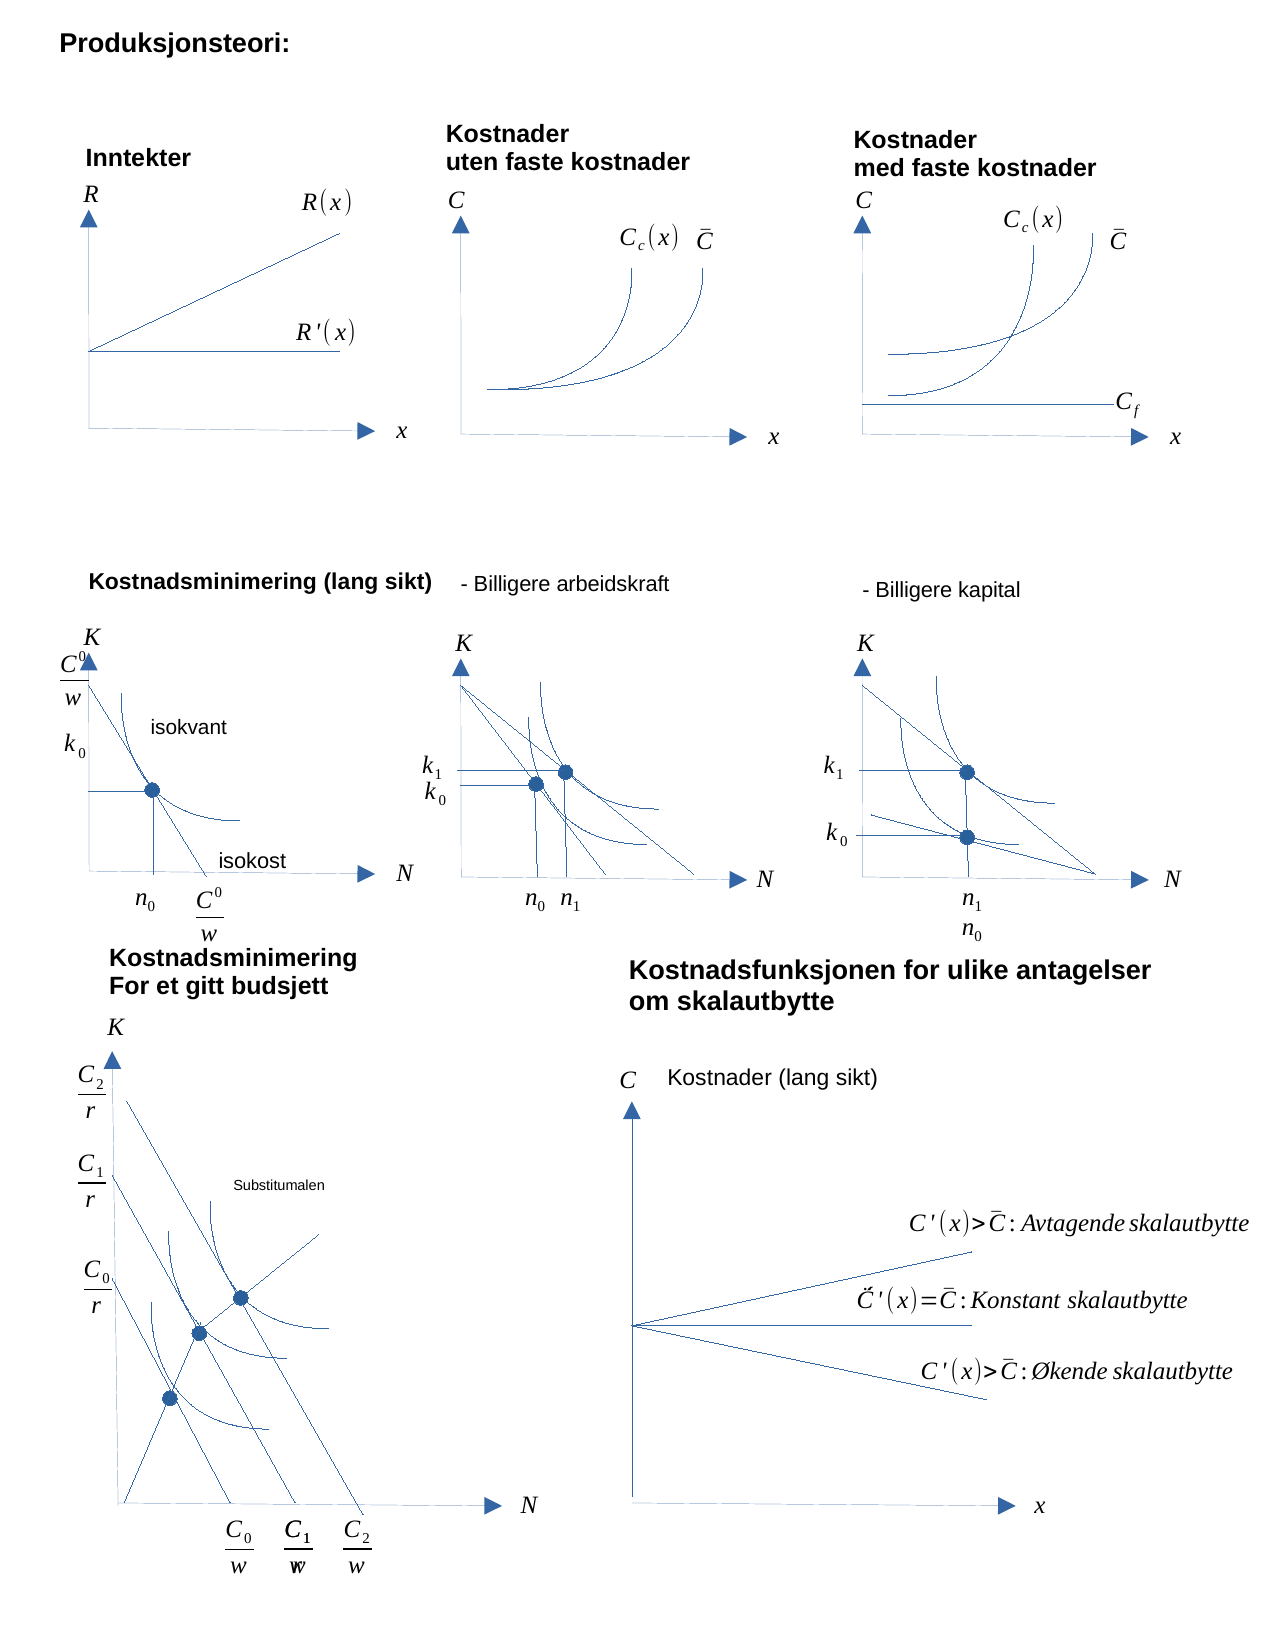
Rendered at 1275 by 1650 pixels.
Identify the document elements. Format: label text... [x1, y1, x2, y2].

text_box isokost [203, 841, 302, 881]
chart [689, 228, 720, 256]
text_box - Billigere kapital [847, 569, 1106, 609]
text_box Substitumalen [218, 1169, 344, 1201]
chart [760, 423, 787, 451]
text_box [528, 776, 544, 792]
chart [335, 1515, 379, 1579]
chart [69, 1149, 113, 1213]
chart [849, 190, 880, 215]
text_box isokvant [135, 708, 242, 747]
chart [75, 1255, 119, 1319]
chart [217, 1515, 261, 1579]
chart [288, 316, 363, 348]
chart [57, 730, 92, 762]
chart [1162, 423, 1188, 451]
chart [1156, 865, 1189, 894]
chart [1103, 228, 1134, 256]
chart [99, 1013, 132, 1042]
chart [75, 180, 106, 209]
chart [850, 1285, 1195, 1316]
chart [128, 883, 162, 915]
text_box [233, 1290, 249, 1306]
chart [817, 751, 851, 783]
chart [849, 629, 882, 658]
chart [512, 1491, 546, 1520]
chart [1109, 387, 1147, 419]
text_box - Billigere arbeidskraft [445, 563, 685, 604]
chart [613, 222, 686, 255]
chart [52, 623, 109, 711]
chart [70, 1060, 113, 1124]
chart [955, 883, 989, 945]
text_box [162, 1390, 178, 1406]
text_box Kostnadsfunksjonen for ulike antagelser om skalautbytte [614, 947, 1166, 1024]
chart [748, 865, 782, 894]
chart [1026, 1491, 1053, 1520]
chart [276, 1515, 320, 1579]
text_box [144, 782, 160, 798]
text_box [191, 1325, 207, 1341]
chart [554, 883, 587, 915]
text_box Kostnadsminimering (lang sikt) [73, 561, 448, 602]
text_box [558, 764, 573, 780]
text_box Kostnader med faste kostnader [838, 118, 1234, 190]
text_box [959, 764, 975, 780]
chart [914, 1356, 1240, 1387]
chart [902, 1208, 1257, 1239]
chart [819, 818, 854, 850]
chart [188, 883, 231, 947]
text_box Produksjonsteori: [44, 21, 473, 87]
chart [441, 186, 472, 215]
chart [447, 629, 481, 658]
text_box Kostnader (lang sikt) [652, 1057, 894, 1098]
chart [294, 186, 359, 218]
chart [388, 417, 415, 445]
chart [518, 883, 552, 915]
chart [613, 1066, 644, 1095]
chart [388, 860, 422, 888]
text_box Kostnader uten faste kostnader [431, 112, 827, 184]
text_box [959, 829, 975, 845]
chart [415, 751, 452, 809]
text_box Inntekter [70, 135, 207, 179]
text_box Kostnadsminimering For et gitt budsjett [94, 936, 374, 1007]
chart [996, 204, 1070, 237]
